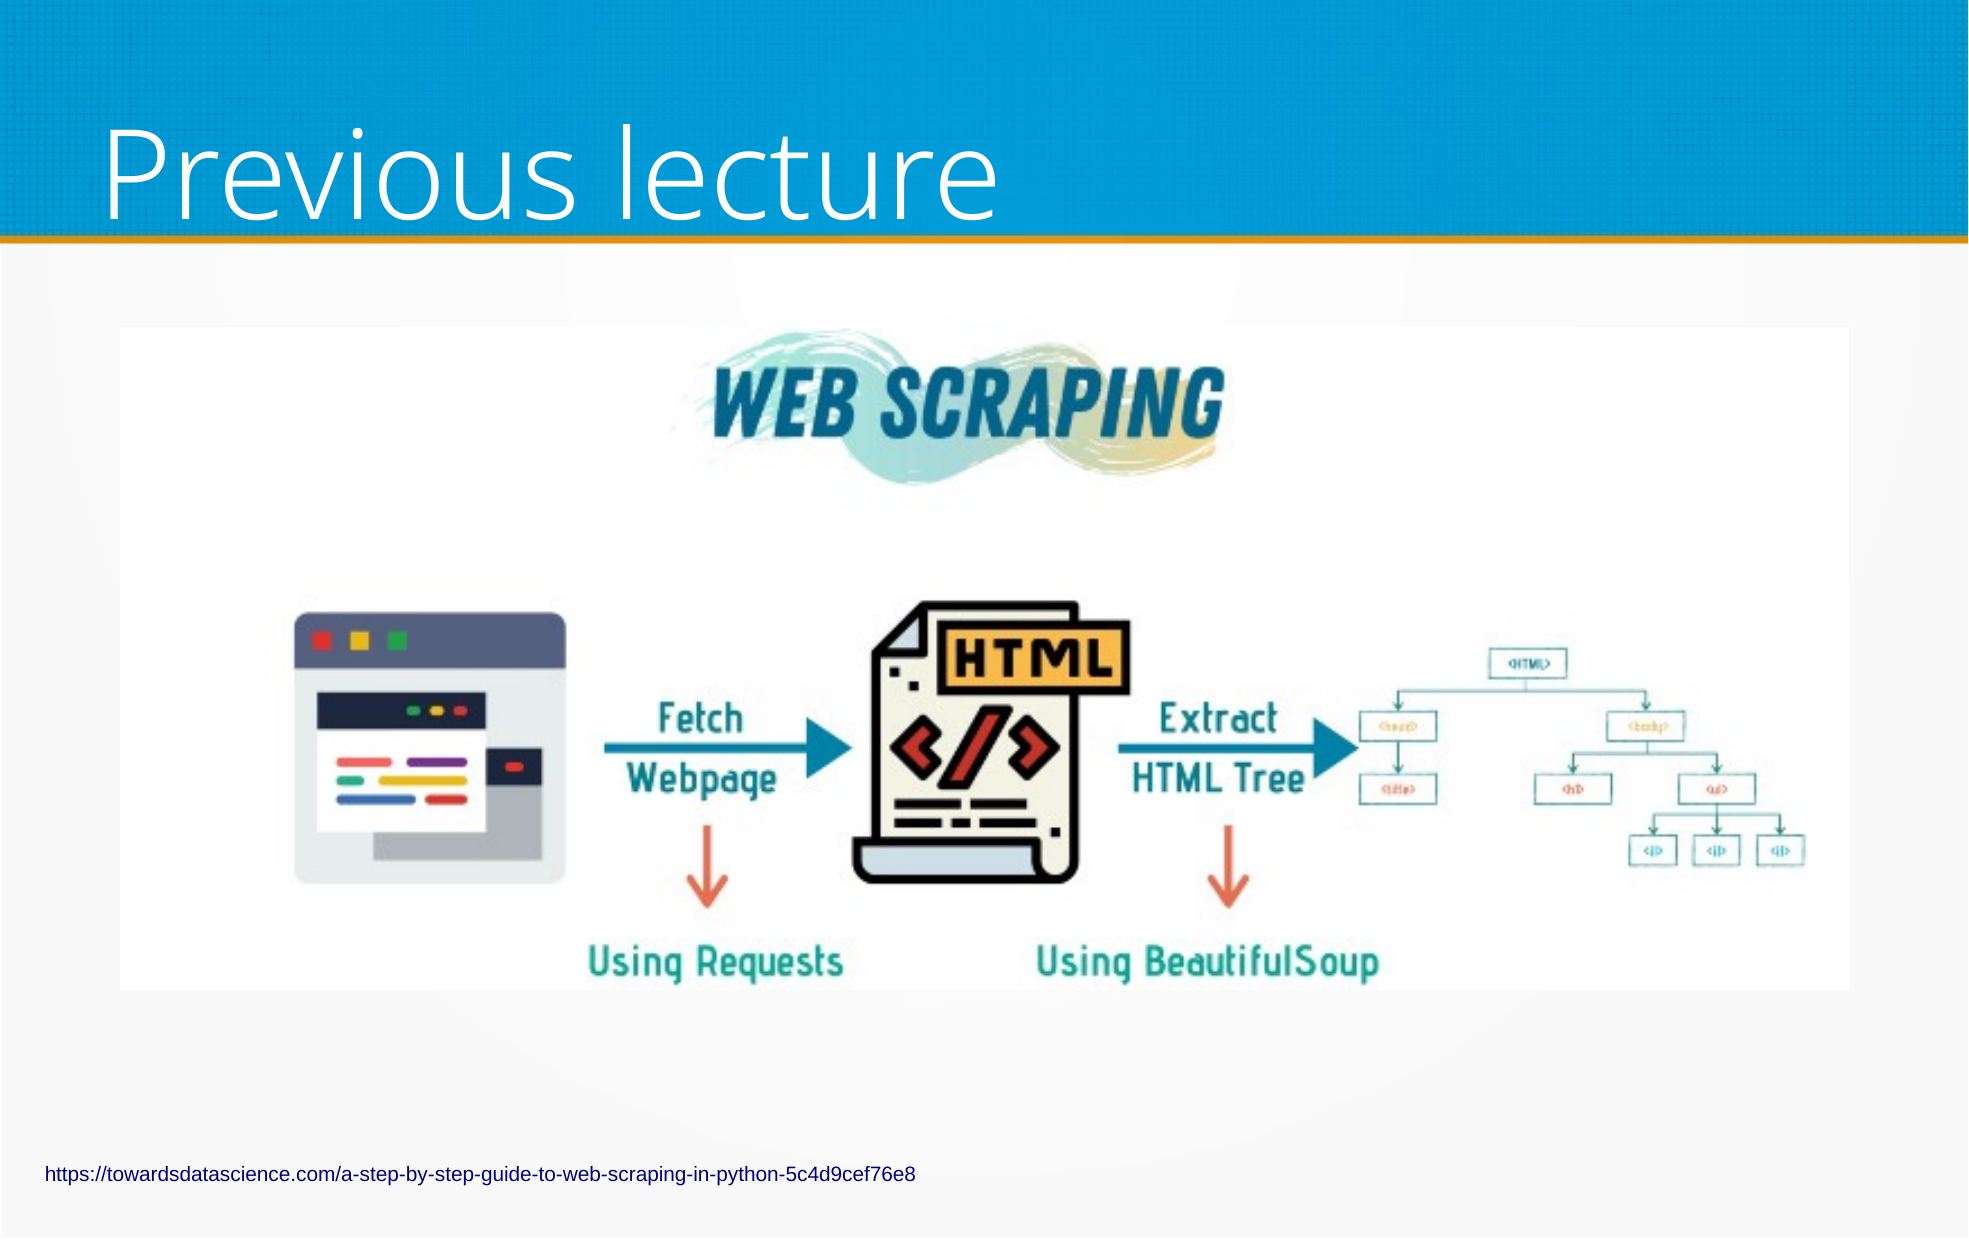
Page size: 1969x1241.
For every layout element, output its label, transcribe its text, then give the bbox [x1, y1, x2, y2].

title Previous lecture [98, 49, 1870, 257]
picture [0, 233, 1969, 1241]
text_box https://towardsdatascience.com/a-step-by-step-guide-to-web-scraping-in-python-5c4d9cef76e8 [30, 1155, 931, 1194]
